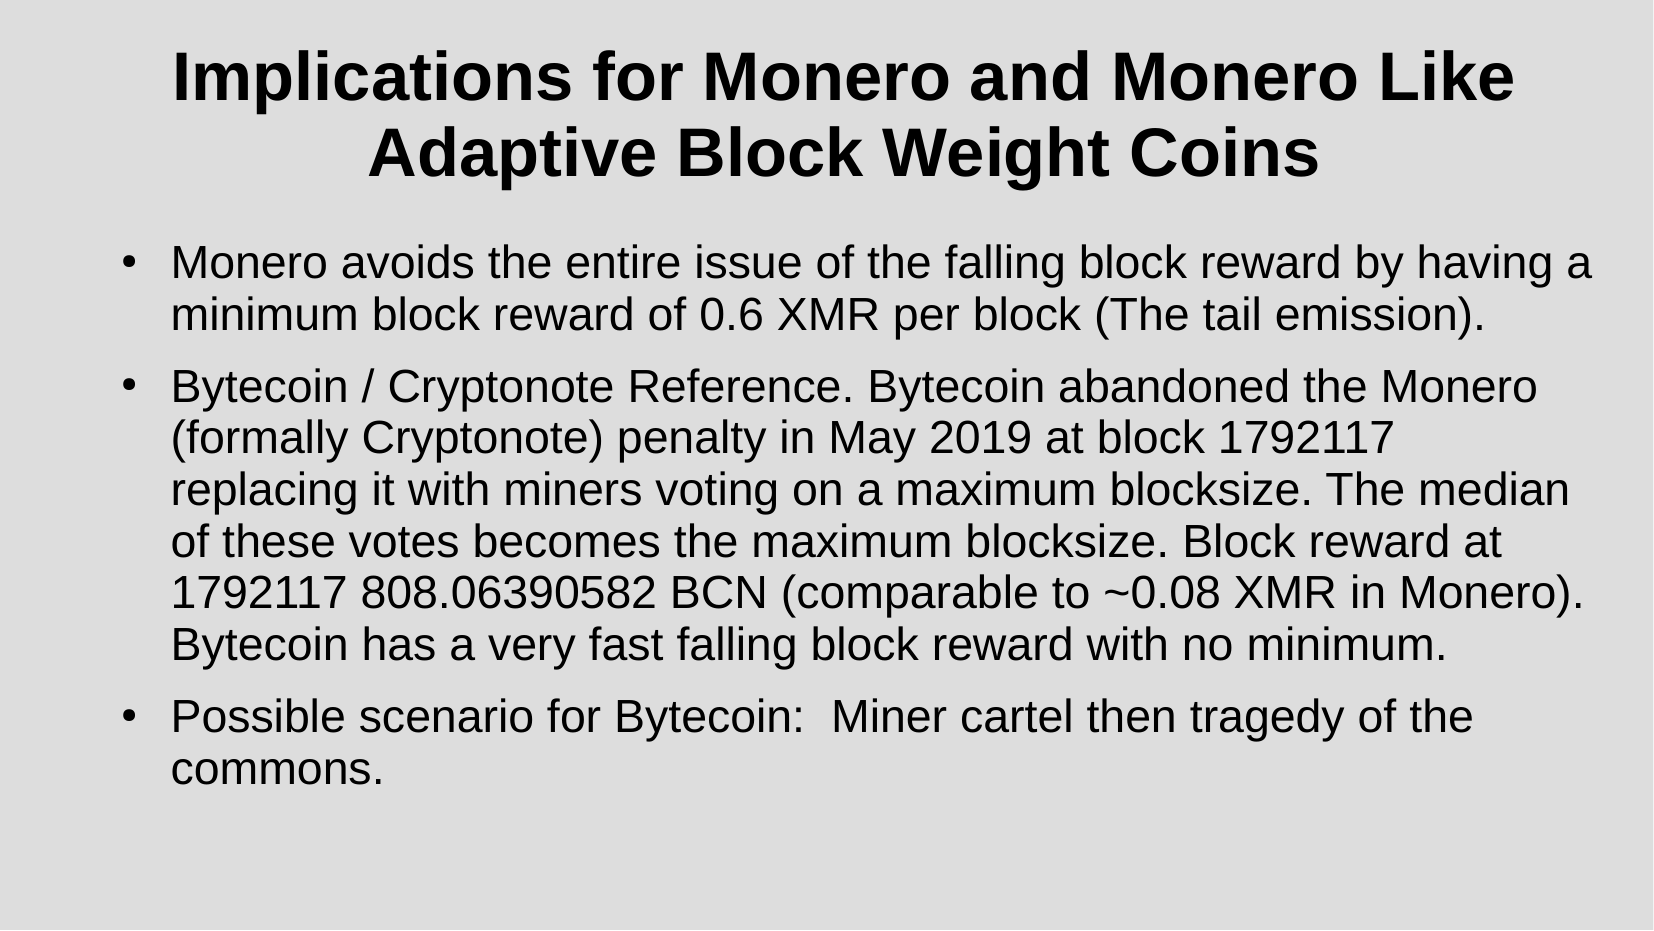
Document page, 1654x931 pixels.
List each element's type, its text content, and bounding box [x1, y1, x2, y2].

title Implications for Monero and Monero Like Adaptive Block Weight Coins [82, 37, 1571, 193]
list Monero avoids the entire issue of the falling block reward by having a minimum block reward of 0.6 XMR per block (The tail emission). Bytecoin / Cryptonote Reference. Bytecoin abandoned the Monero (formally Cryptonote) penalty in May 2019 at block 1792117 replacing it with miners voting on a maximum blocksize. The median of these votes becomes the maximum blocksize. Block reward at 1792117 808.06390582 BCN (comparable to ~0.08 XMR in Monero). Bytecoin has a very fast falling block reward with no minimum. Possible scenario for Bytecoin: Miner cartel then tragedy of the commons. [104, 236, 1593, 851]
